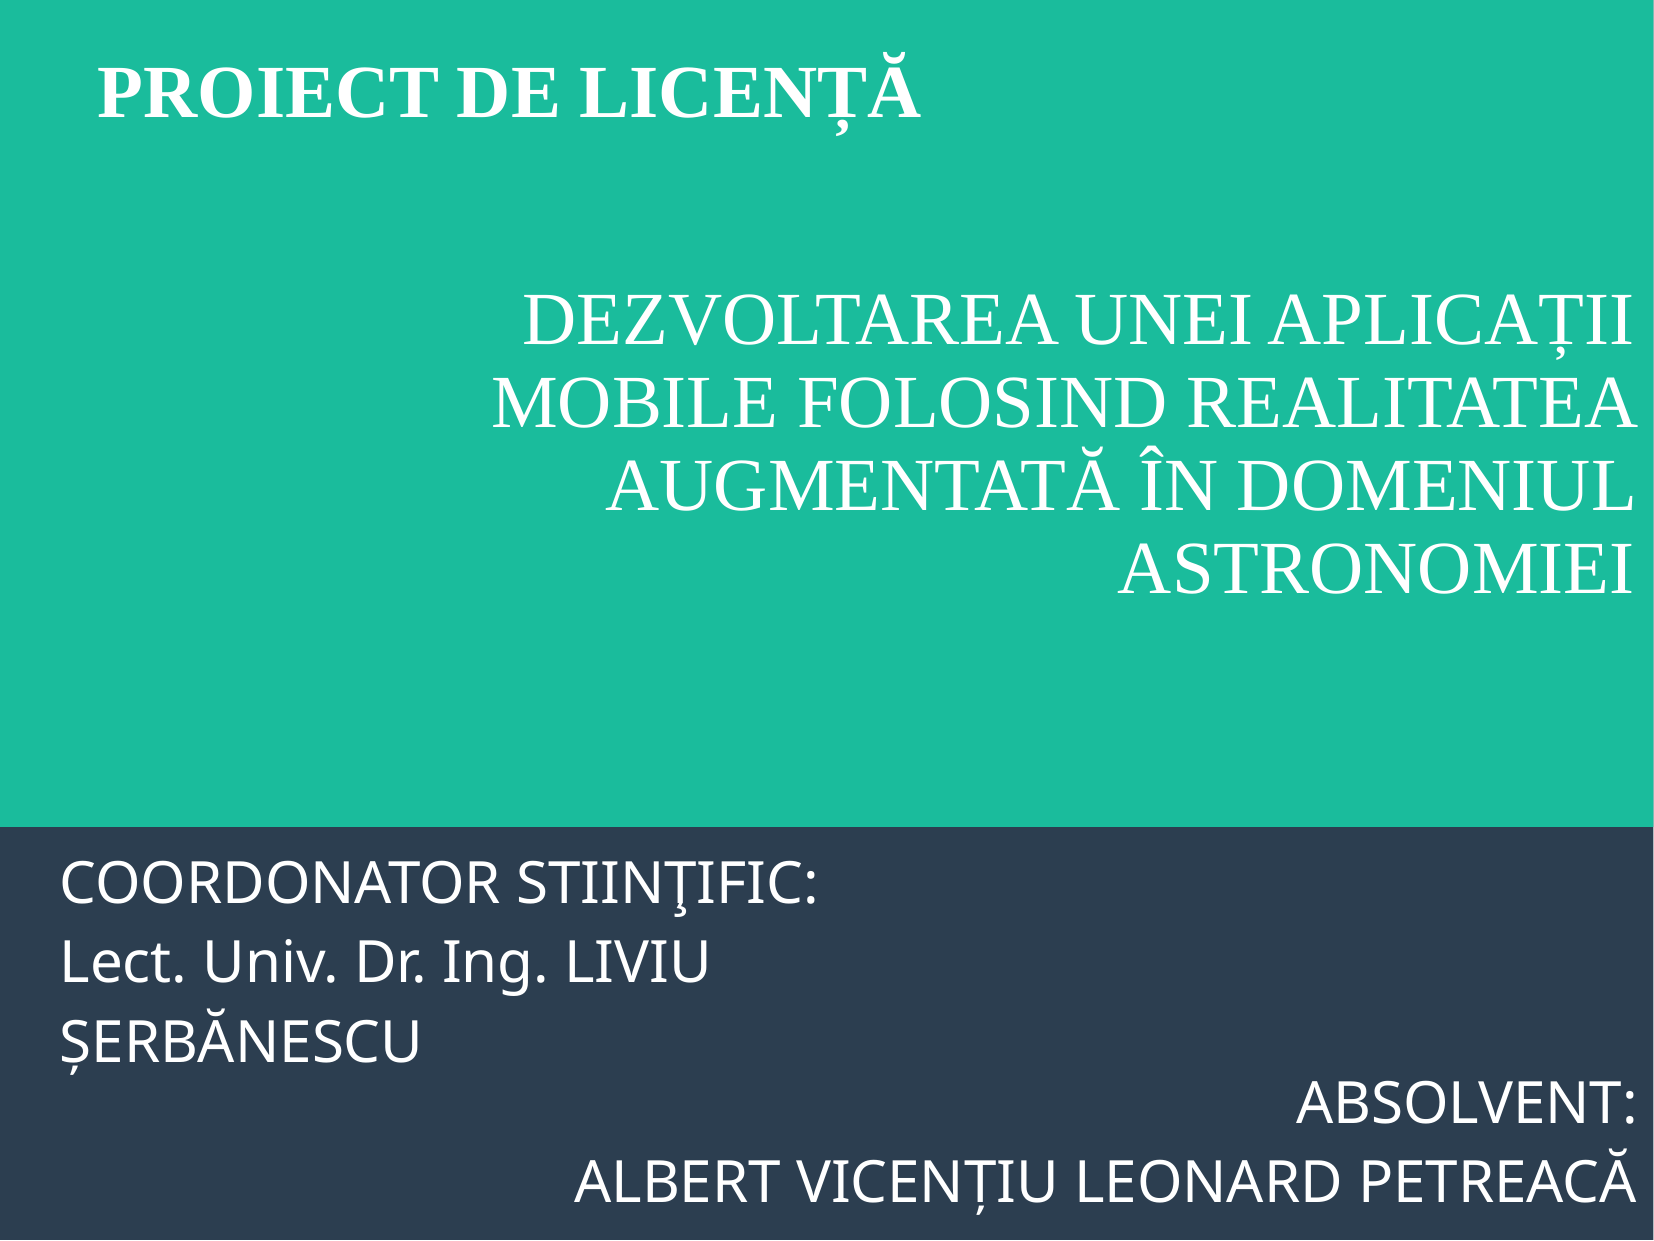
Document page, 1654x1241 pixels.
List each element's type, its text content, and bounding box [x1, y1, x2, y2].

title PROIECT DE LICENȚĂ [30, 9, 991, 135]
text_box COORDONATOR STIINŢIFIC: Lect. Univ. Dr. Ing. LIVIU ȘERBĂNESCU [45, 833, 991, 1021]
text_box DEZVOLTAREA UNEI APLICAȚII MOBILE FOLOSIND REALITATEA AUGMENTATĂ ÎN DOMENIUL ASTRONOMIEI [435, 270, 1650, 617]
text_box ABSOLVENT: ALBERT VICENȚIU LEONARD PETREACĂ [270, 1054, 1654, 1237]
